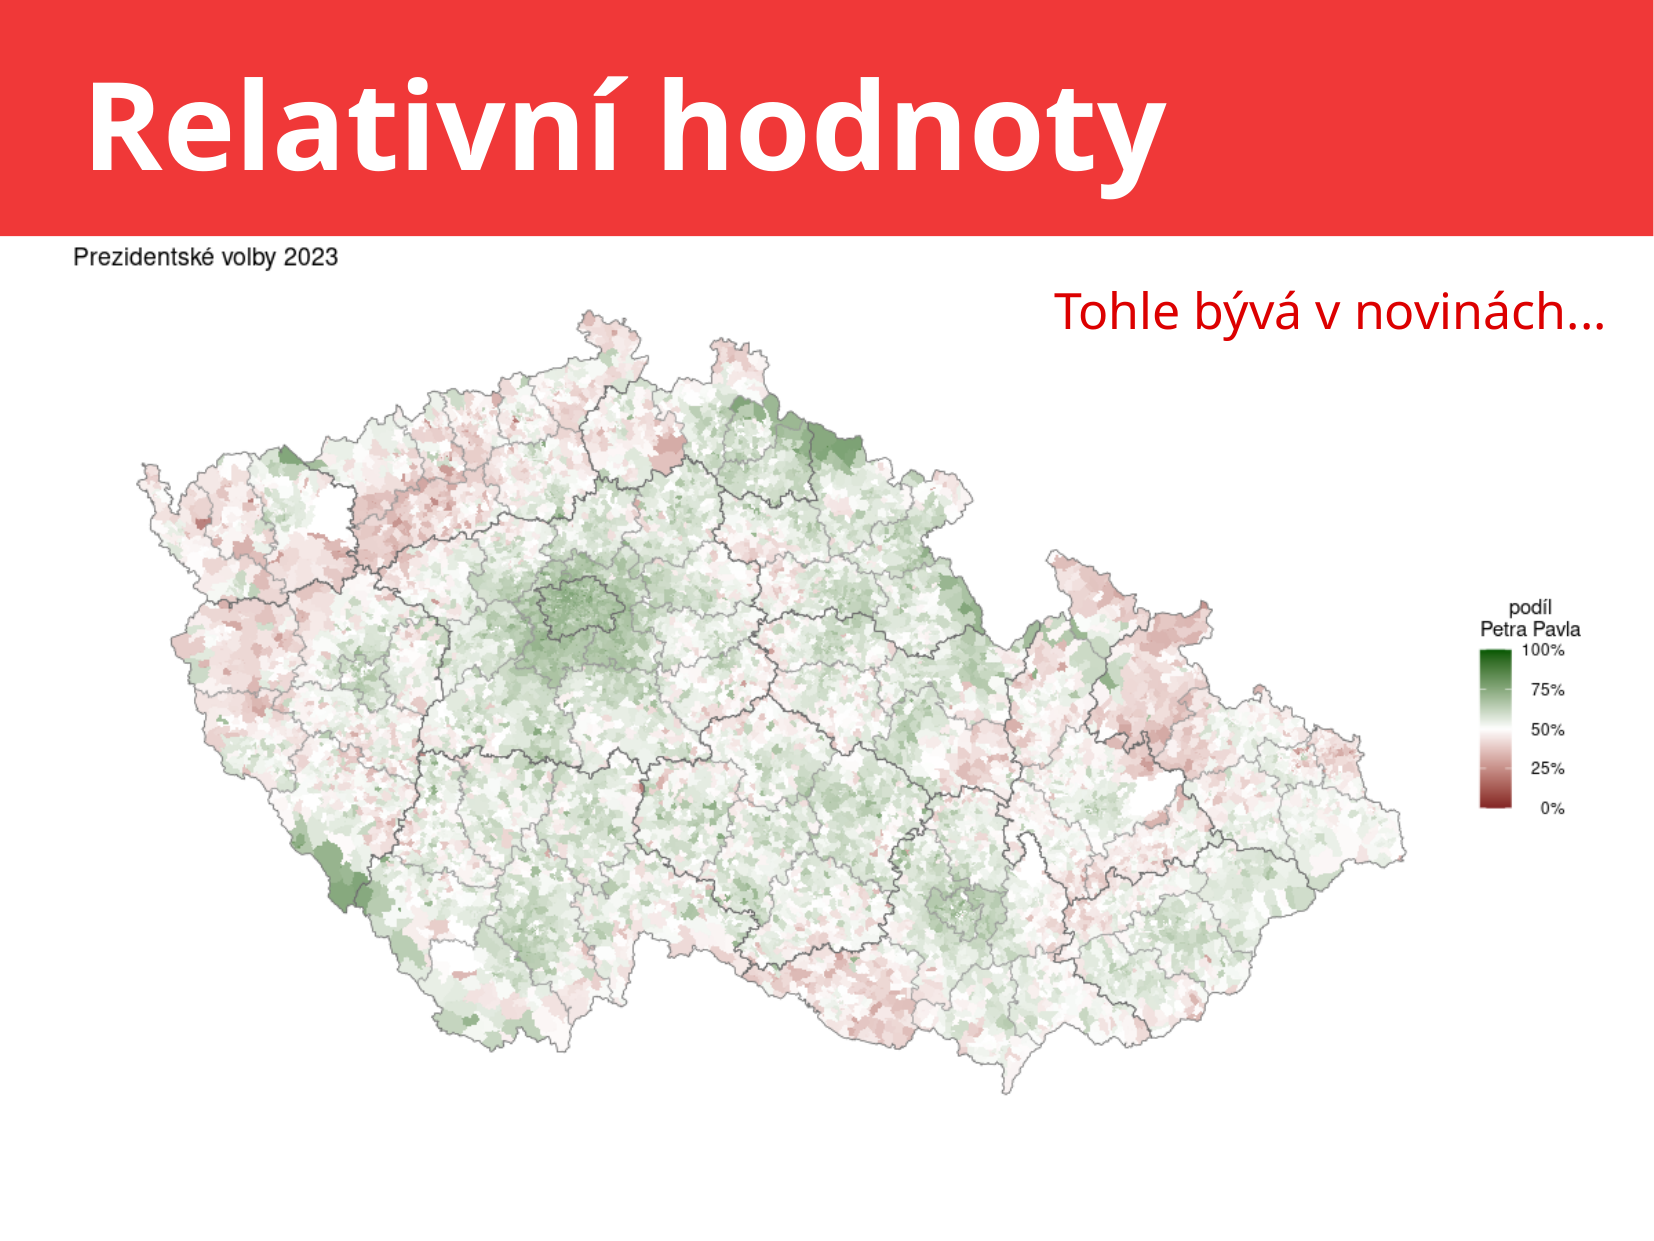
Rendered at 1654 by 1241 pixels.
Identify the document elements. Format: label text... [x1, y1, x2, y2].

text_box Tohle bývá v novinách... [1039, 268, 1597, 343]
picture [0, 238, 1654, 1134]
title Relativní hodnoty [82, 19, 1571, 227]
